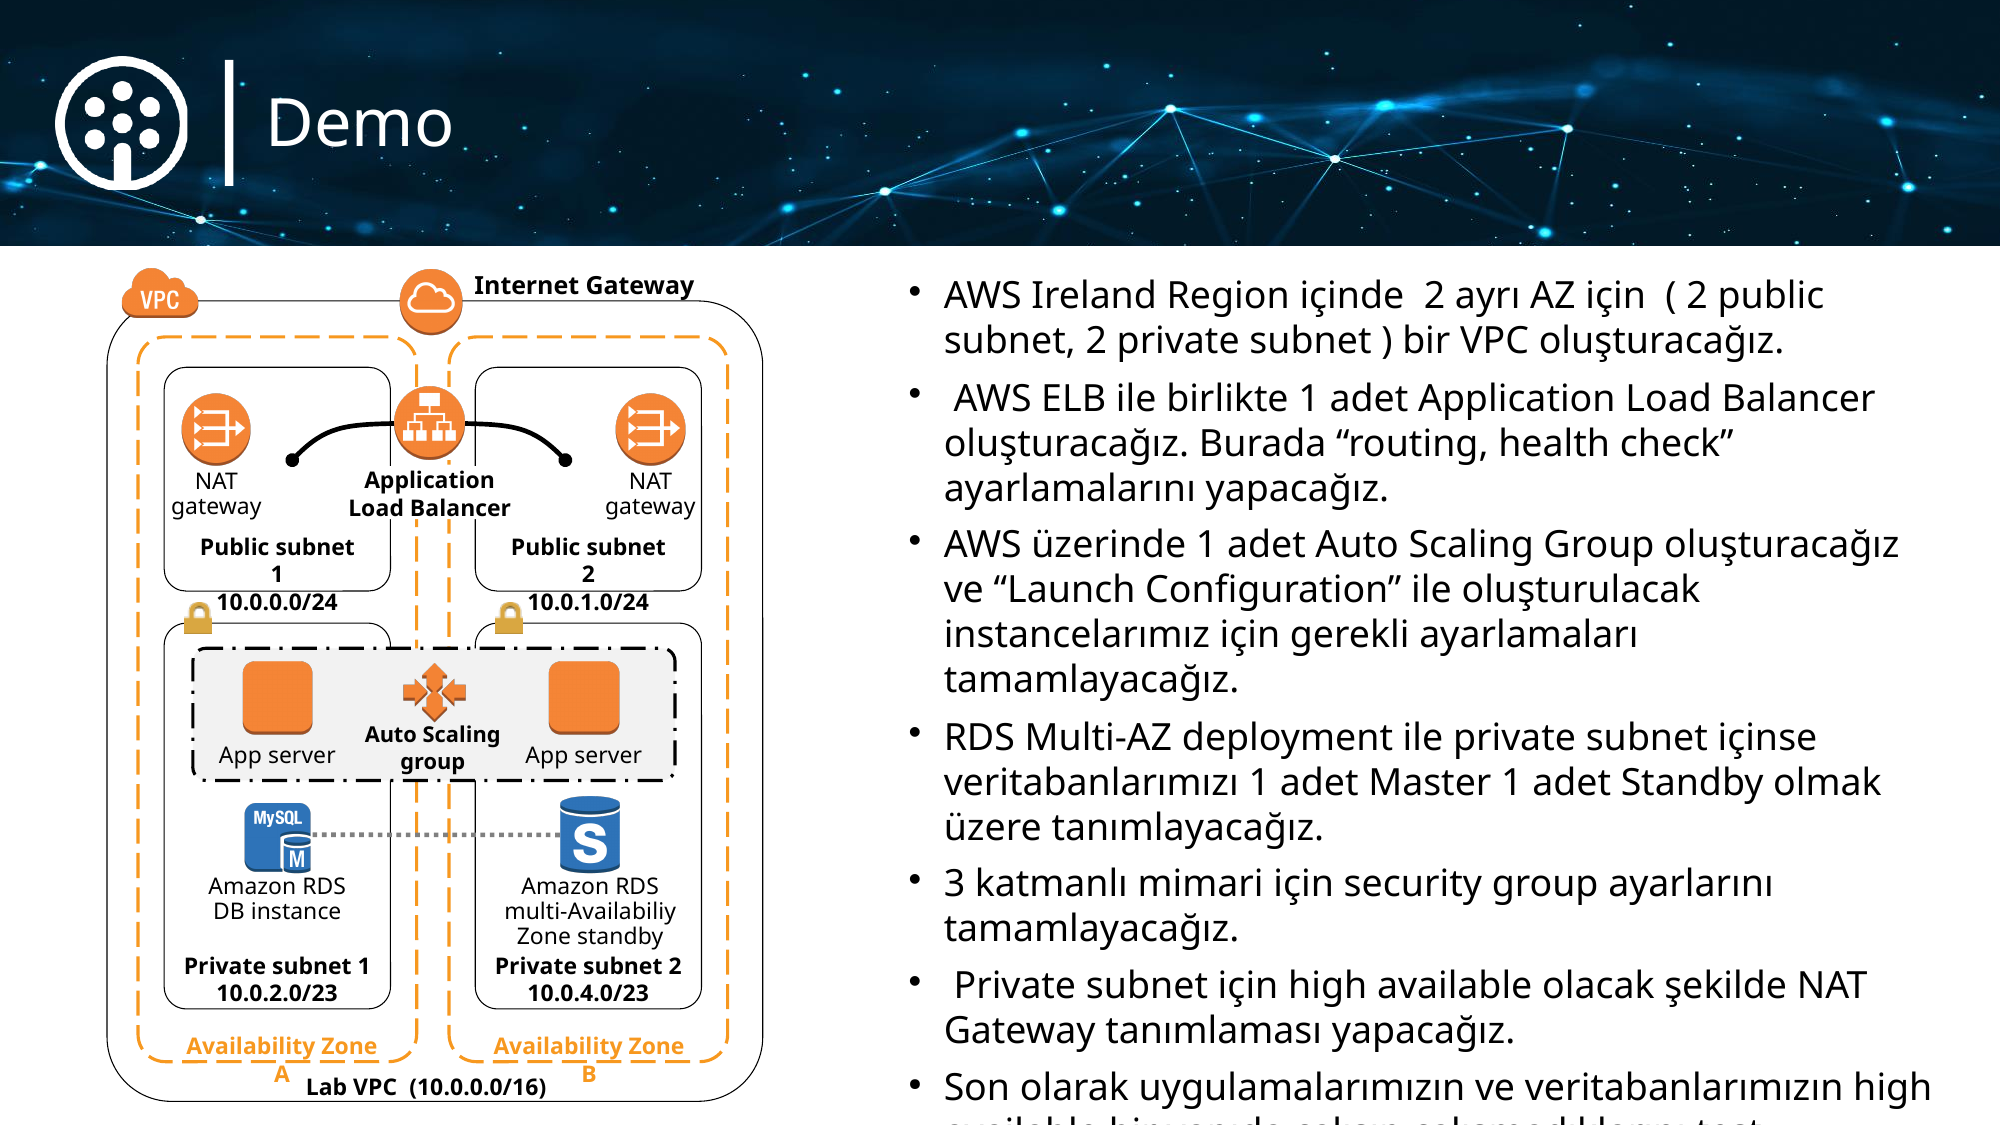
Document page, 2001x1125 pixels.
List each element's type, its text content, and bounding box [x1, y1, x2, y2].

picture [399, 268, 463, 336]
picture [615, 393, 686, 466]
text_box Availability Zone A [161, 1024, 403, 1095]
text_box Amazon RDS DB instance [174, 875, 381, 917]
picture [548, 661, 620, 735]
picture [242, 661, 313, 735]
text_box Private subnet 1 10.0.2.0/23 [164, 943, 391, 1014]
picture [403, 662, 466, 723]
text_box Amazon RDS multi-Availabiliy Zone standby [491, 875, 689, 920]
picture [244, 802, 311, 874]
text_box NAT gateway [156, 470, 277, 505]
text_box NAT gateway [590, 470, 711, 505]
text_box Lab VPC (10.0.0.0/16) [263, 1064, 589, 1107]
text_box Auto Scaling group [342, 721, 523, 745]
text_box [224, 59, 234, 186]
text_box Availability Zone B [470, 1024, 708, 1095]
text_box Private subnet 2 10.0.4.0/23 [475, 943, 702, 1014]
picture [121, 267, 199, 318]
text_box App server [522, 740, 645, 773]
picture [181, 393, 251, 466]
text_box Public subnet 2 10.0.1.0/24 [487, 525, 689, 623]
picture [495, 602, 523, 634]
picture [560, 795, 620, 874]
text_box Demo [250, 72, 1375, 167]
text_box Internet Gateway [405, 262, 764, 343]
text_box Web Server [239, 459, 387, 538]
text_box Application Load Balancer [326, 466, 534, 520]
text_box App server [216, 740, 339, 773]
picture [394, 386, 465, 460]
picture [0, 0, 2000, 246]
picture [184, 602, 212, 634]
text_box AWS Ireland Region içinde 2 ayrı AZ için ( 2 public subnet, 2 private subnet ) bir VPC oluşturacağız. AWS ELB ile birlikte 1 adet Application Load Balancer oluşturacağız. Burada “routing, health check” ayarlamalarını yapacağız. AWS üzerinde 1 adet Auto Scaling Group oluşturacağız ve “Launch Configuration” ile oluşturulacak instancelarımız için gerekli ayarlamaları tamamlayacağız. RDS Multi-AZ deployment ile private subnet içinse veritabanlarımızı 1 adet Master 1 adet Standby olmak üzere tanımlayacağız. 3 katmanlı mimari için security group ayarlarını tamamlayacağız. Private subnet için high available olacak şekilde NAT Gateway tanımlaması yapacağız. Son olarak uygulamalarımızın ve veritabanlarımızın high available bir yapıda çalışıp çalışmadıklarını test edeceğiz. [893, 264, 1952, 1125]
text_box [0, 246, 2000, 1125]
text_box Public subnet 1 10.0.0.0/24 [176, 525, 378, 623]
